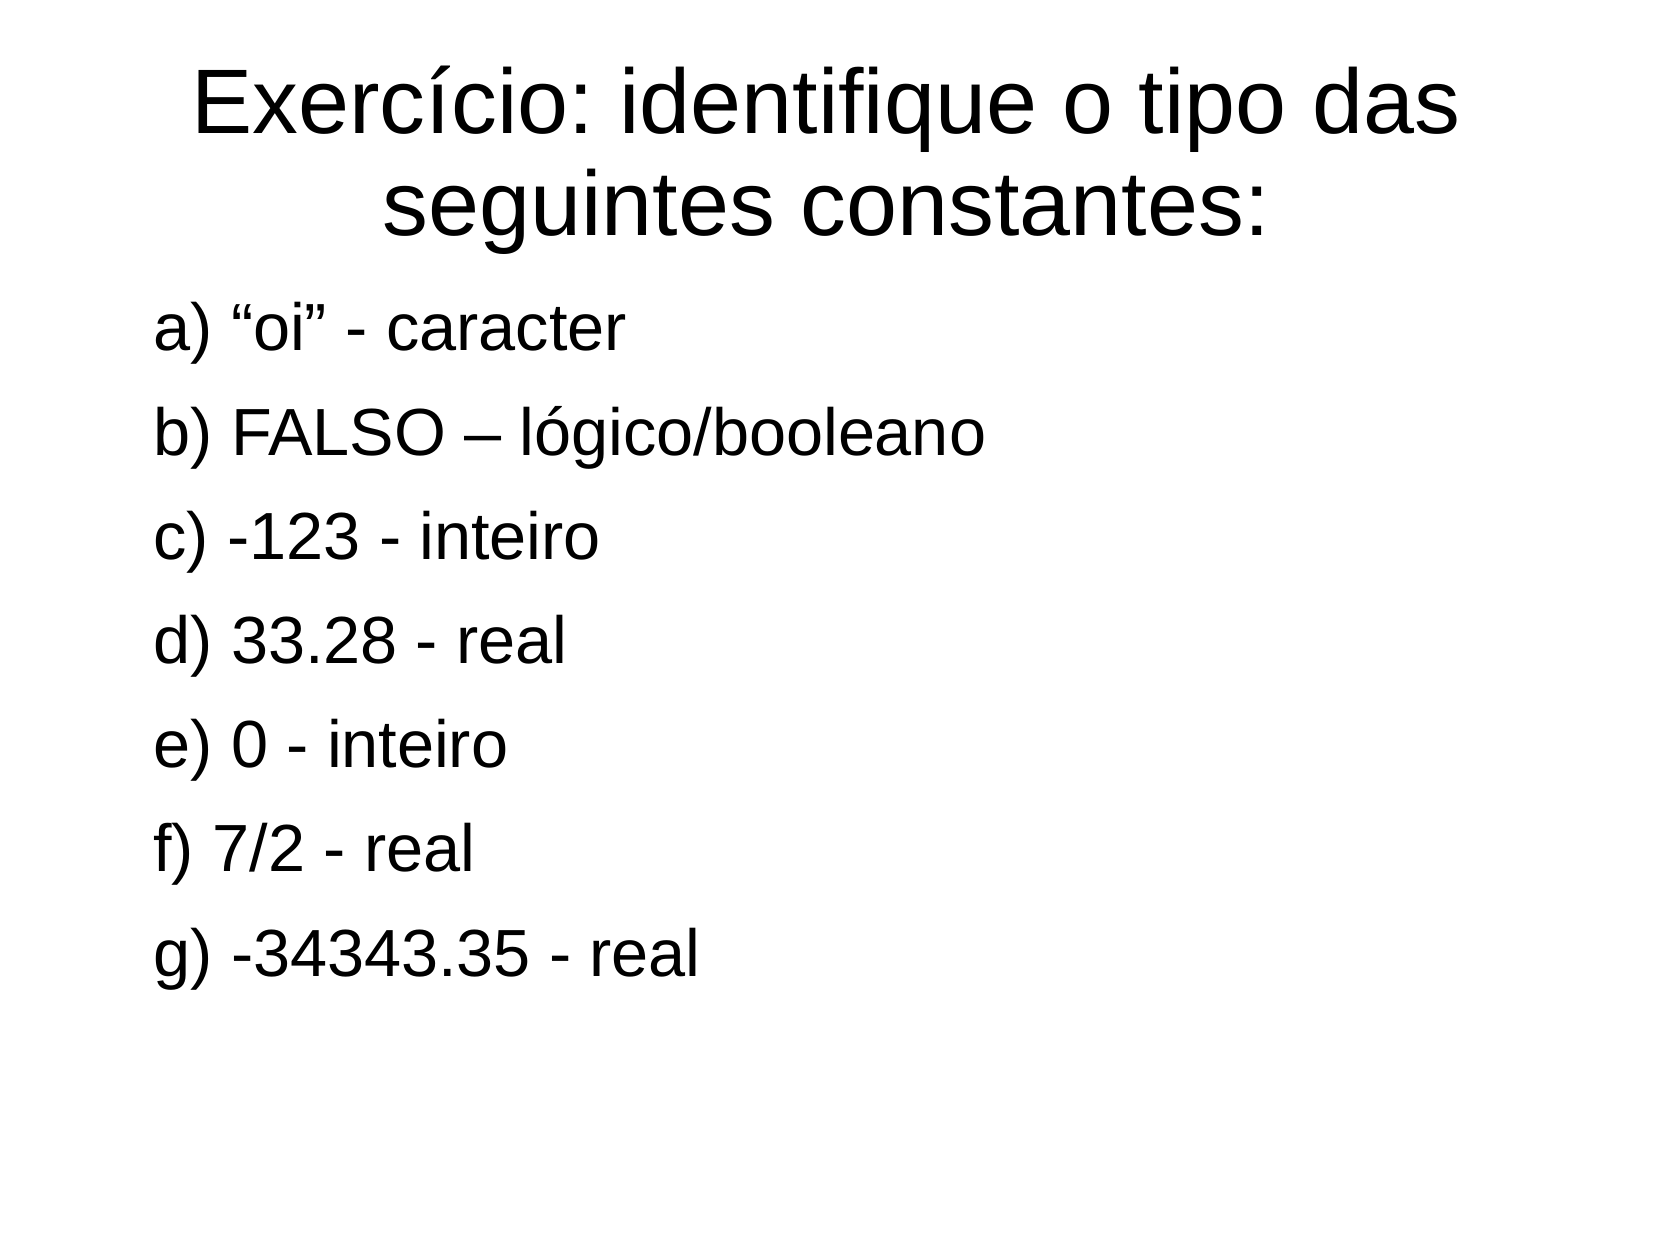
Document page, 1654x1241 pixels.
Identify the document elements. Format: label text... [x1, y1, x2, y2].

title Exercício: identifique o tipo das seguintes constantes: [82, 49, 1571, 257]
list a) “oi” - caracter b) FALSO – lógico/booleano c) -123 - inteiro d) 33.28 - real e) 0 - inteiro f) 7/2 - real g) -34343.35 - real [82, 290, 1571, 1109]
